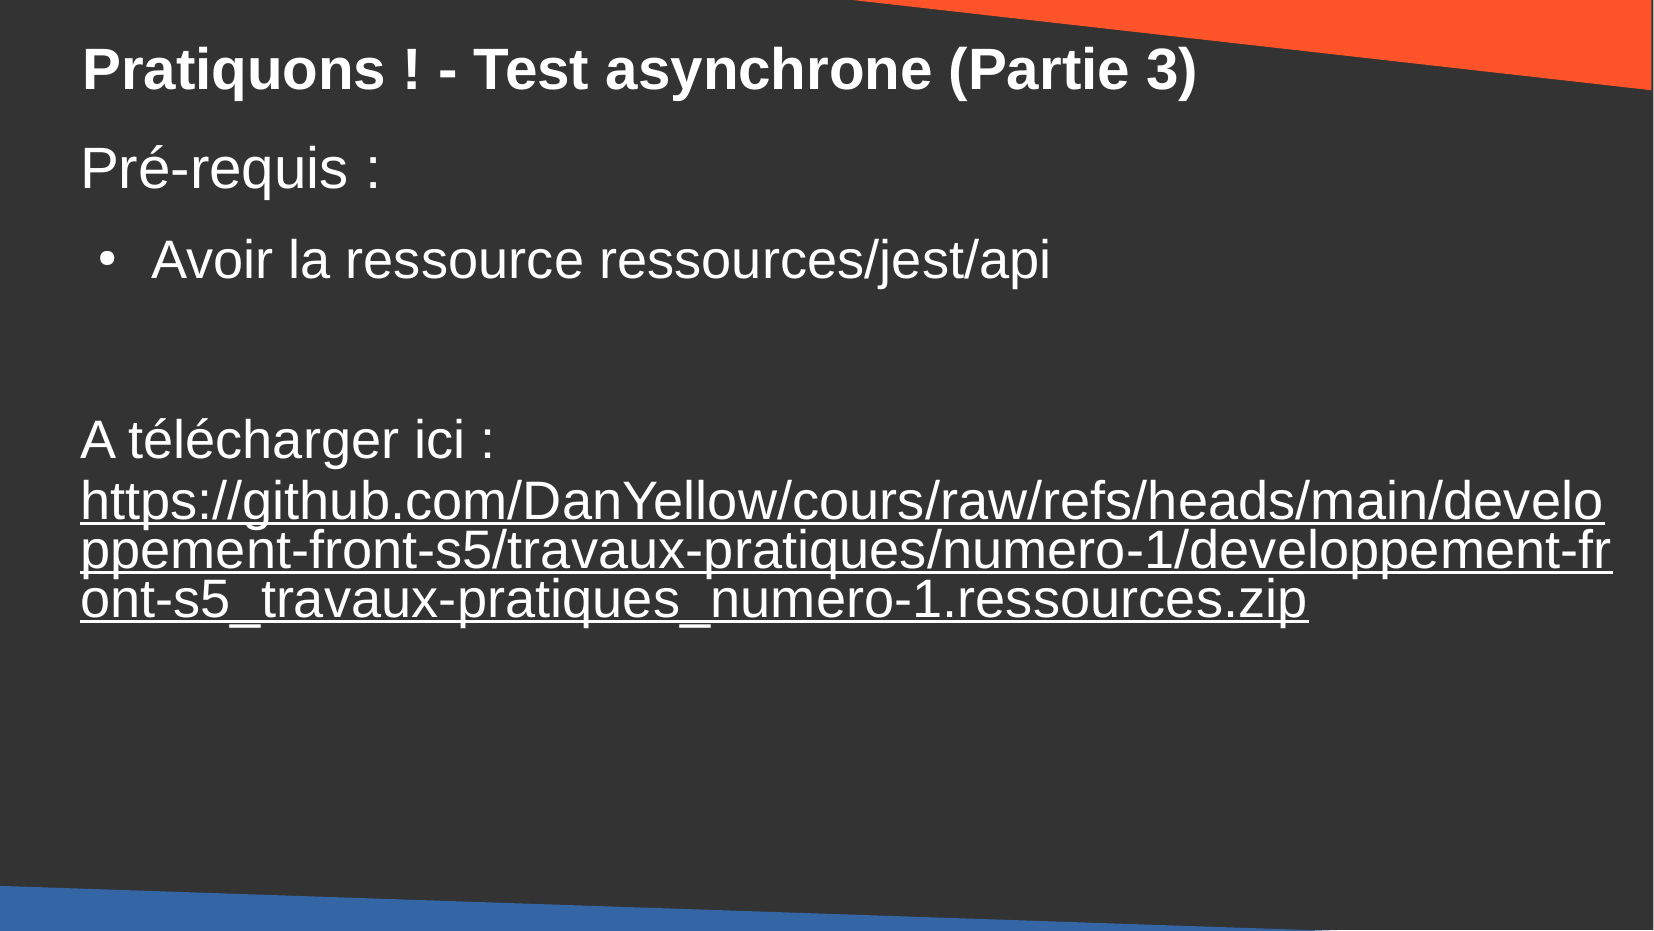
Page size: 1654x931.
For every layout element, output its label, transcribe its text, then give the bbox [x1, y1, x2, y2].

text_box [852, 0, 1652, 91]
title Pratiquons ! - Test asynchrone (Partie 3) [82, 37, 1571, 114]
list Pré-requis : Avoir la ressource ressources/jest/api A télécharger ici : https://github.com/DanYellow/cours/raw/refs/heads/main/developpement-front-s5/travaux-pratiques/numero-1/developpement-front-s5_travaux-pratiques_numero-1.ressources.zip [80, 135, 1620, 721]
text_box [0, 885, 1337, 931]
